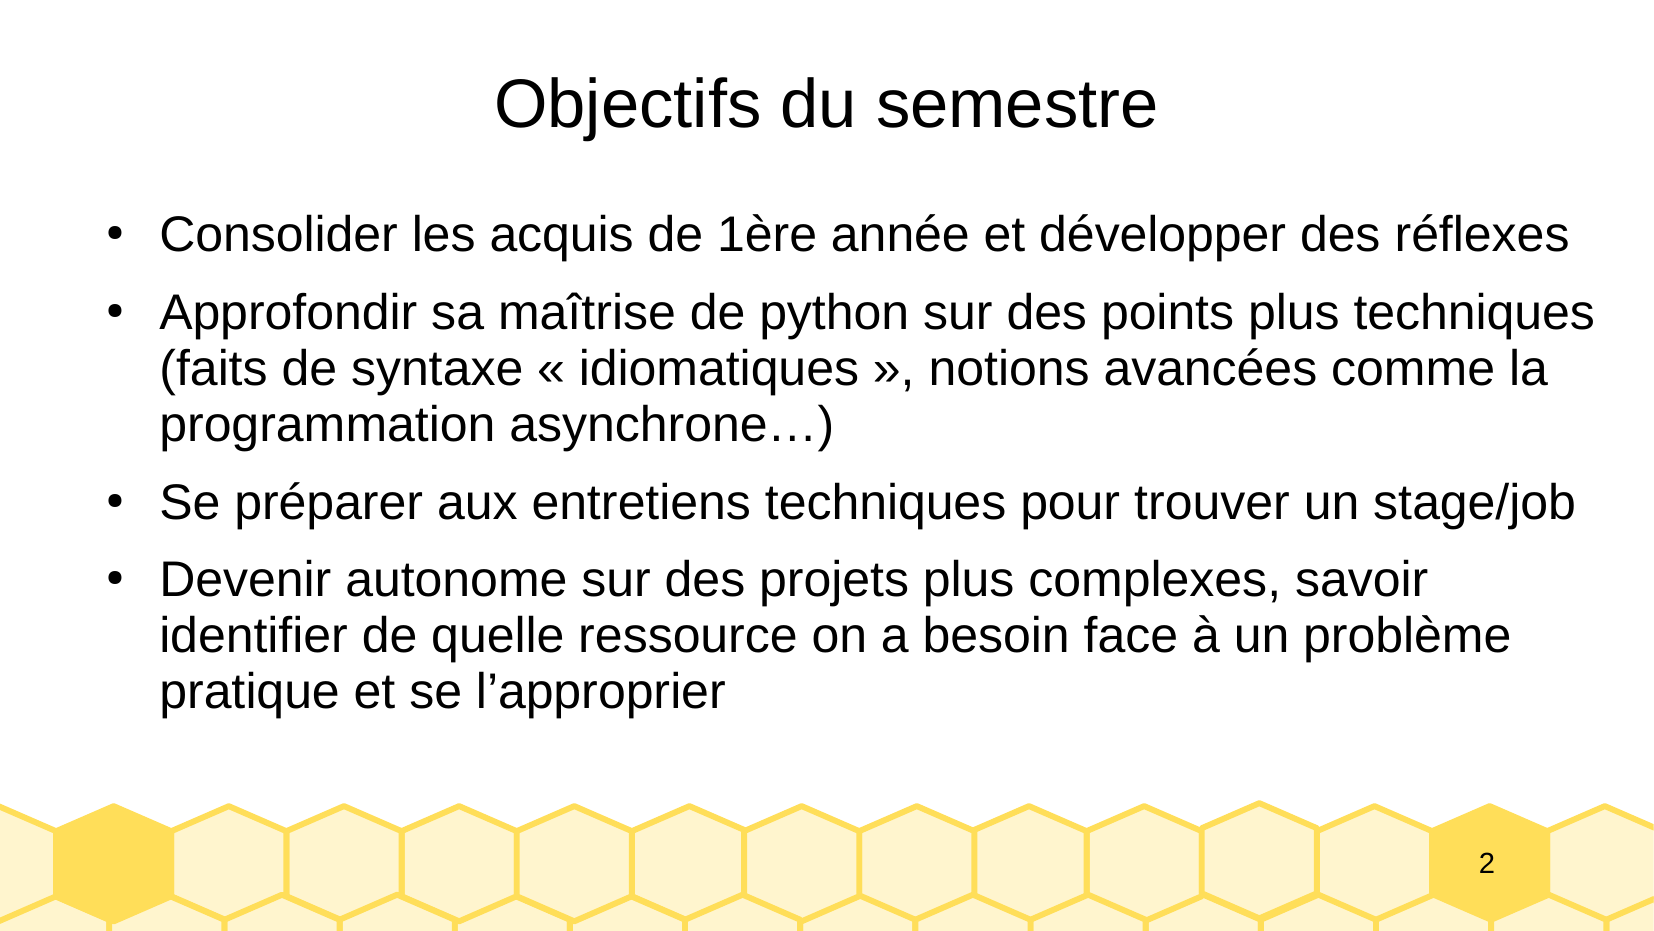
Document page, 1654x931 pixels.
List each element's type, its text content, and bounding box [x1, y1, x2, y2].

title Objectifs du semestre [88, 29, 1565, 178]
list Consolider les acquis de 1ère année et développer des réflexes Approfondir sa maîtrise de python sur des points plus techniques (faits de syntaxe « idiomatiques », notions avancées comme la programmation asynchrone…) Se préparer aux entretiens techniques pour trouver un stage/job Devenir autonome sur des projets plus complexes, savoir identifier de quelle ressource on a besoin face à un problème pratique et se l’approprier [88, 206, 1625, 768]
